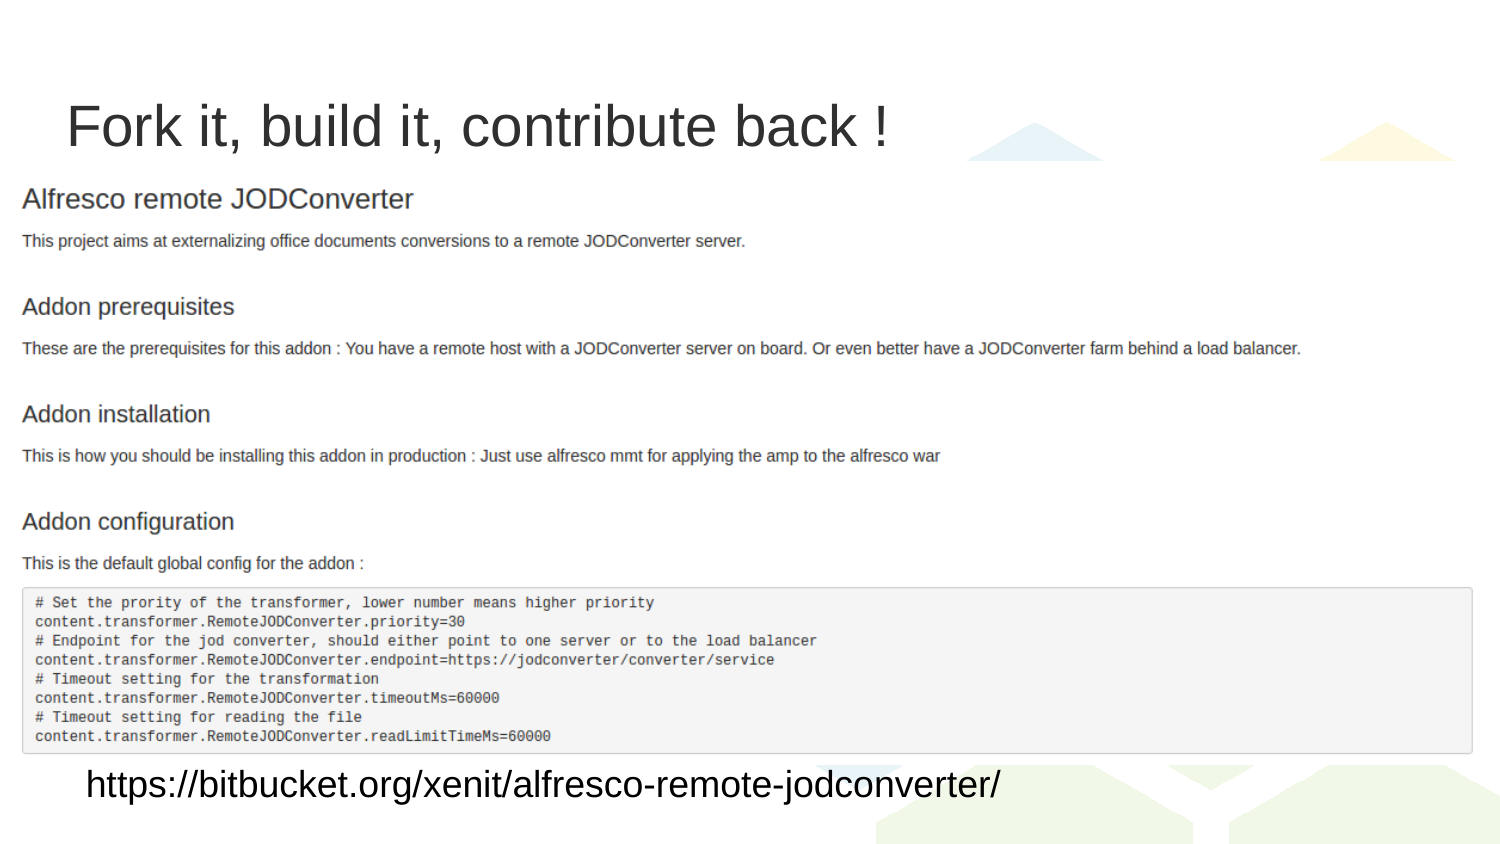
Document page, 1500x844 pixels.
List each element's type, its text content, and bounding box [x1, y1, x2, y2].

text_box https://bitbucket.org/xenit/alfresco-remote-jodconverter/ [71, 756, 1141, 844]
picture [0, 0, 1500, 844]
title Fork it, build it, contribute back ! [51, 72, 1449, 167]
